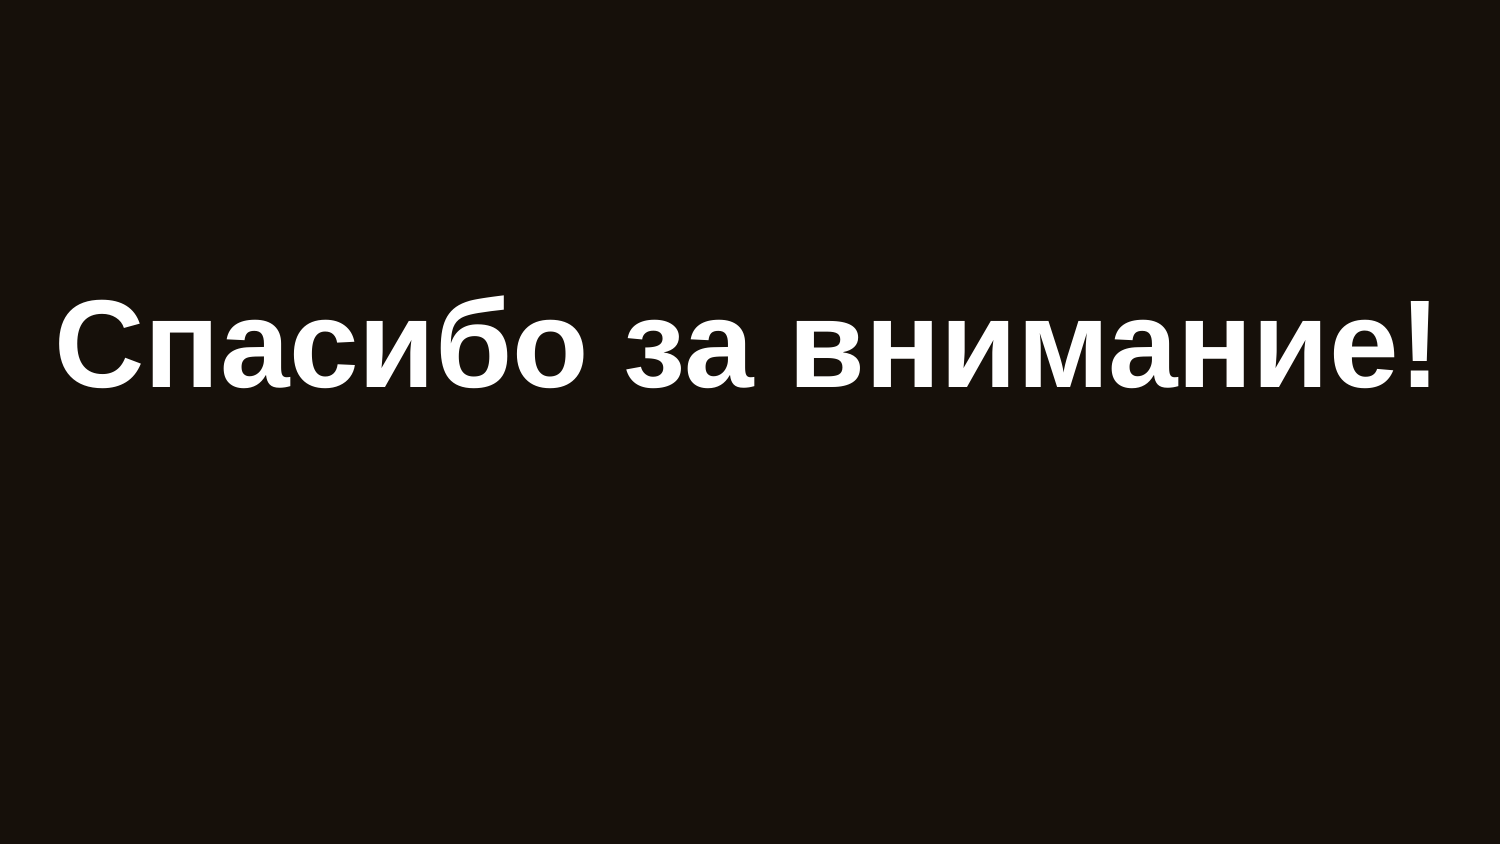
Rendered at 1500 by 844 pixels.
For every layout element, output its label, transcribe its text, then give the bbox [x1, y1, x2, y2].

text_box Спасибо за внимание! [39, 255, 1460, 422]
